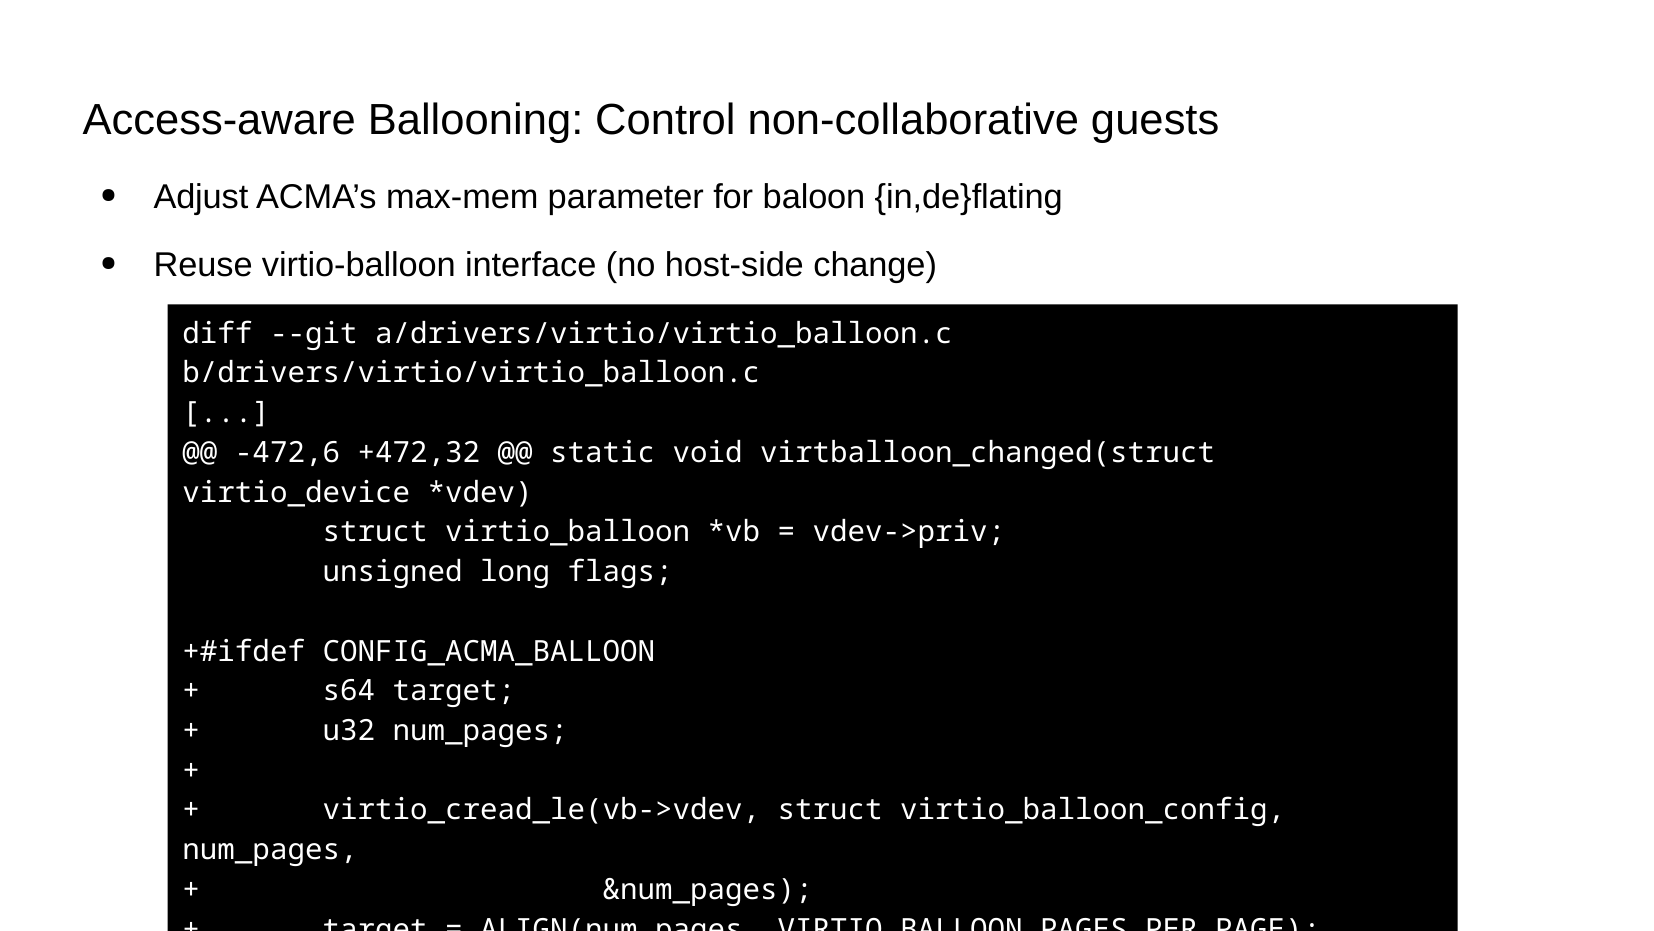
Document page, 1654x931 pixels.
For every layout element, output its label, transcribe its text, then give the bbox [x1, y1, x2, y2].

title Access-aware Ballooning: Control non-collaborative guests [82, 81, 1571, 157]
text_box diff --git a/drivers/virtio/virtio_balloon.c b/drivers/virtio/virtio_balloon.c [...] @@ -472,6 +472,32 @@ static void virtballoon_changed(struct virtio_device *vdev) struct virtio_balloon *vb = vdev->priv; unsigned long flags; +#ifdef CONFIG_ACMA_BALLOON + s64 target; + u32 num_pages; + + virtio_cread_le(vb->vdev, struct virtio_balloon_config, num_pages, + &num_pages); + target = ALIGN(num_pages, VIRTIO_BALLOON_PAGES_PER_PAGE); + acma_set_max_mem_aggressive(totalram_pages() - target); + return; +#endif + spin_lock_irqsave(&vb->stop_update_lock, flags); if (!vb->stop_update) { start_update_balloon_size(vb); [167, 304, 1458, 906]
list Adjust ACMA’s max-mem parameter for baloon {in,de}flating Reuse virtio-balloon interface (no host-side change) [82, 177, 1571, 833]
